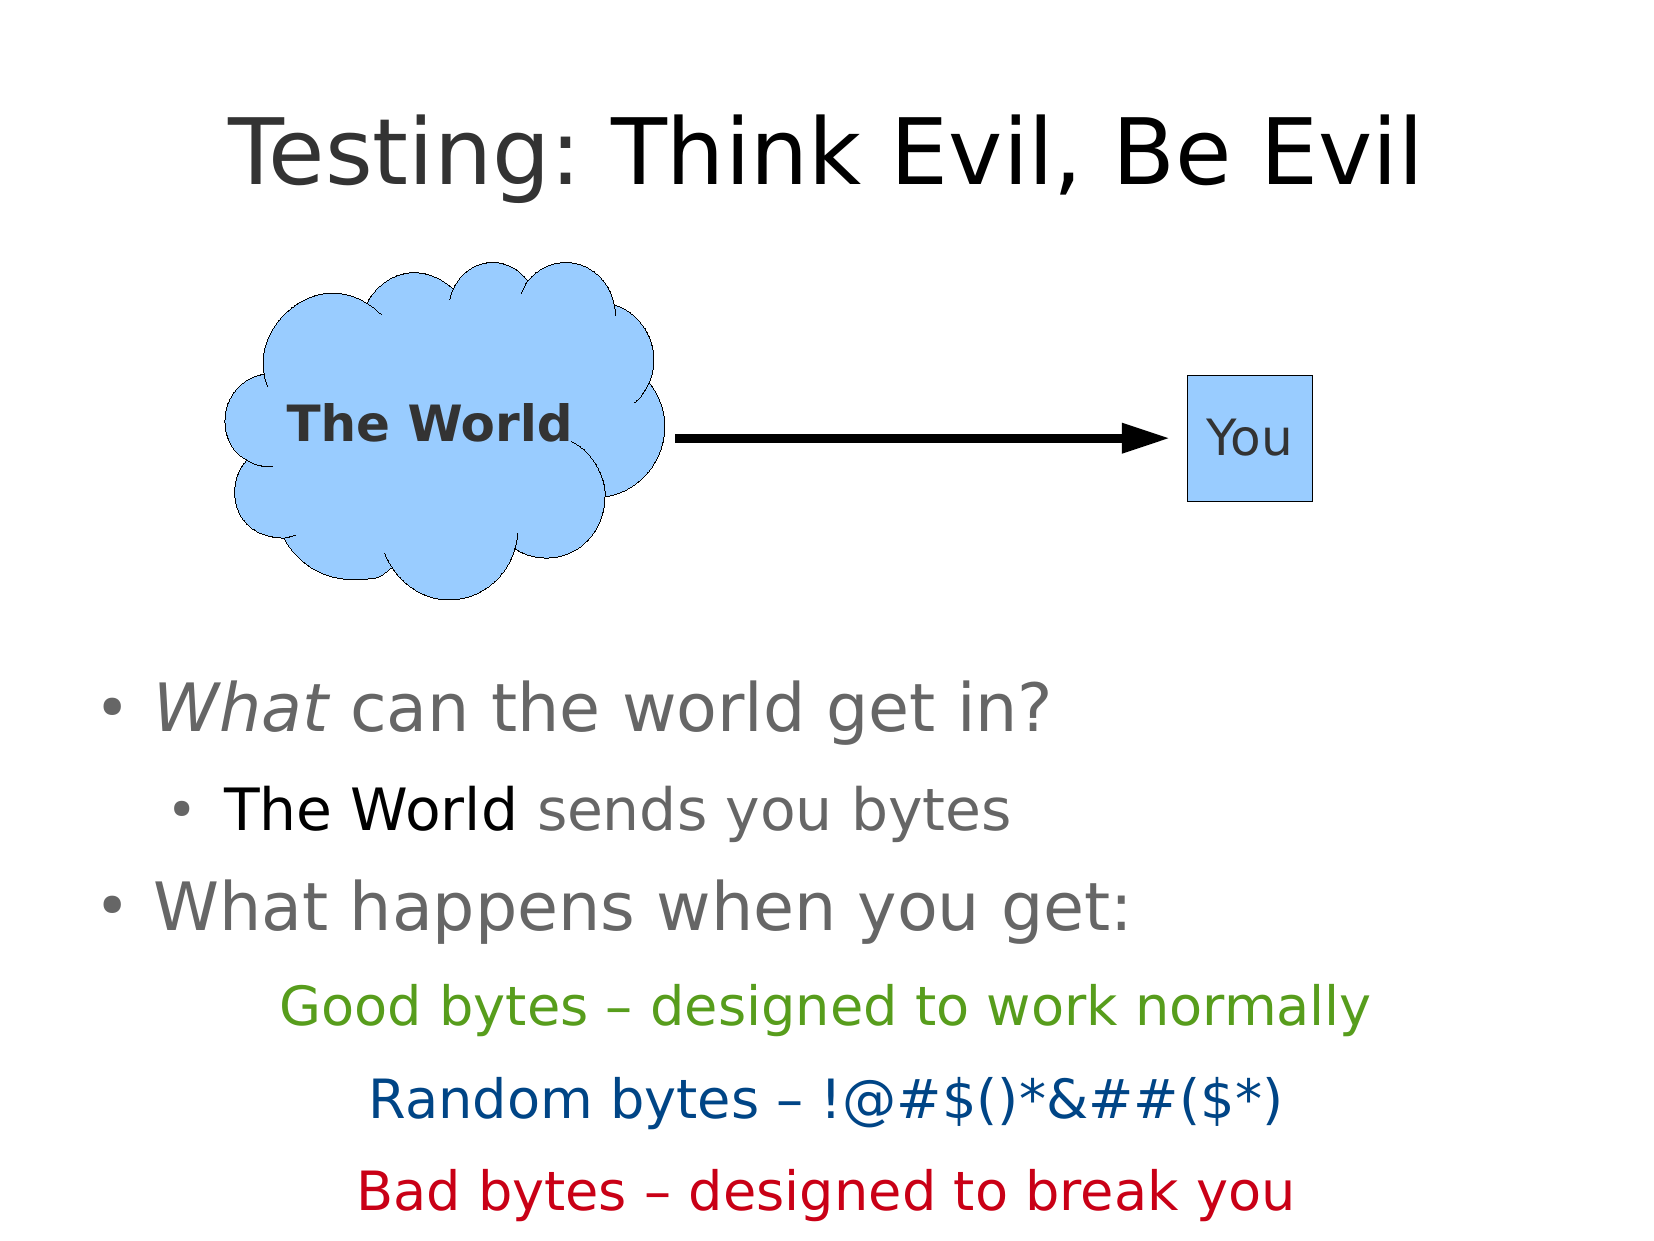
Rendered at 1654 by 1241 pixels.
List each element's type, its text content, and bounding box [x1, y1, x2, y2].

text_box The World [224, 262, 665, 600]
text_box You [1187, 375, 1313, 502]
list What can the world get in? The World sends you bytes What happens when you get: Good bytes – designed to work normally Random bytes – !@#$()*&##($*) Bad bytes – designed to break you [82, 669, 1571, 1241]
title Testing: Think Evil, Be Evil [82, 56, 1571, 250]
